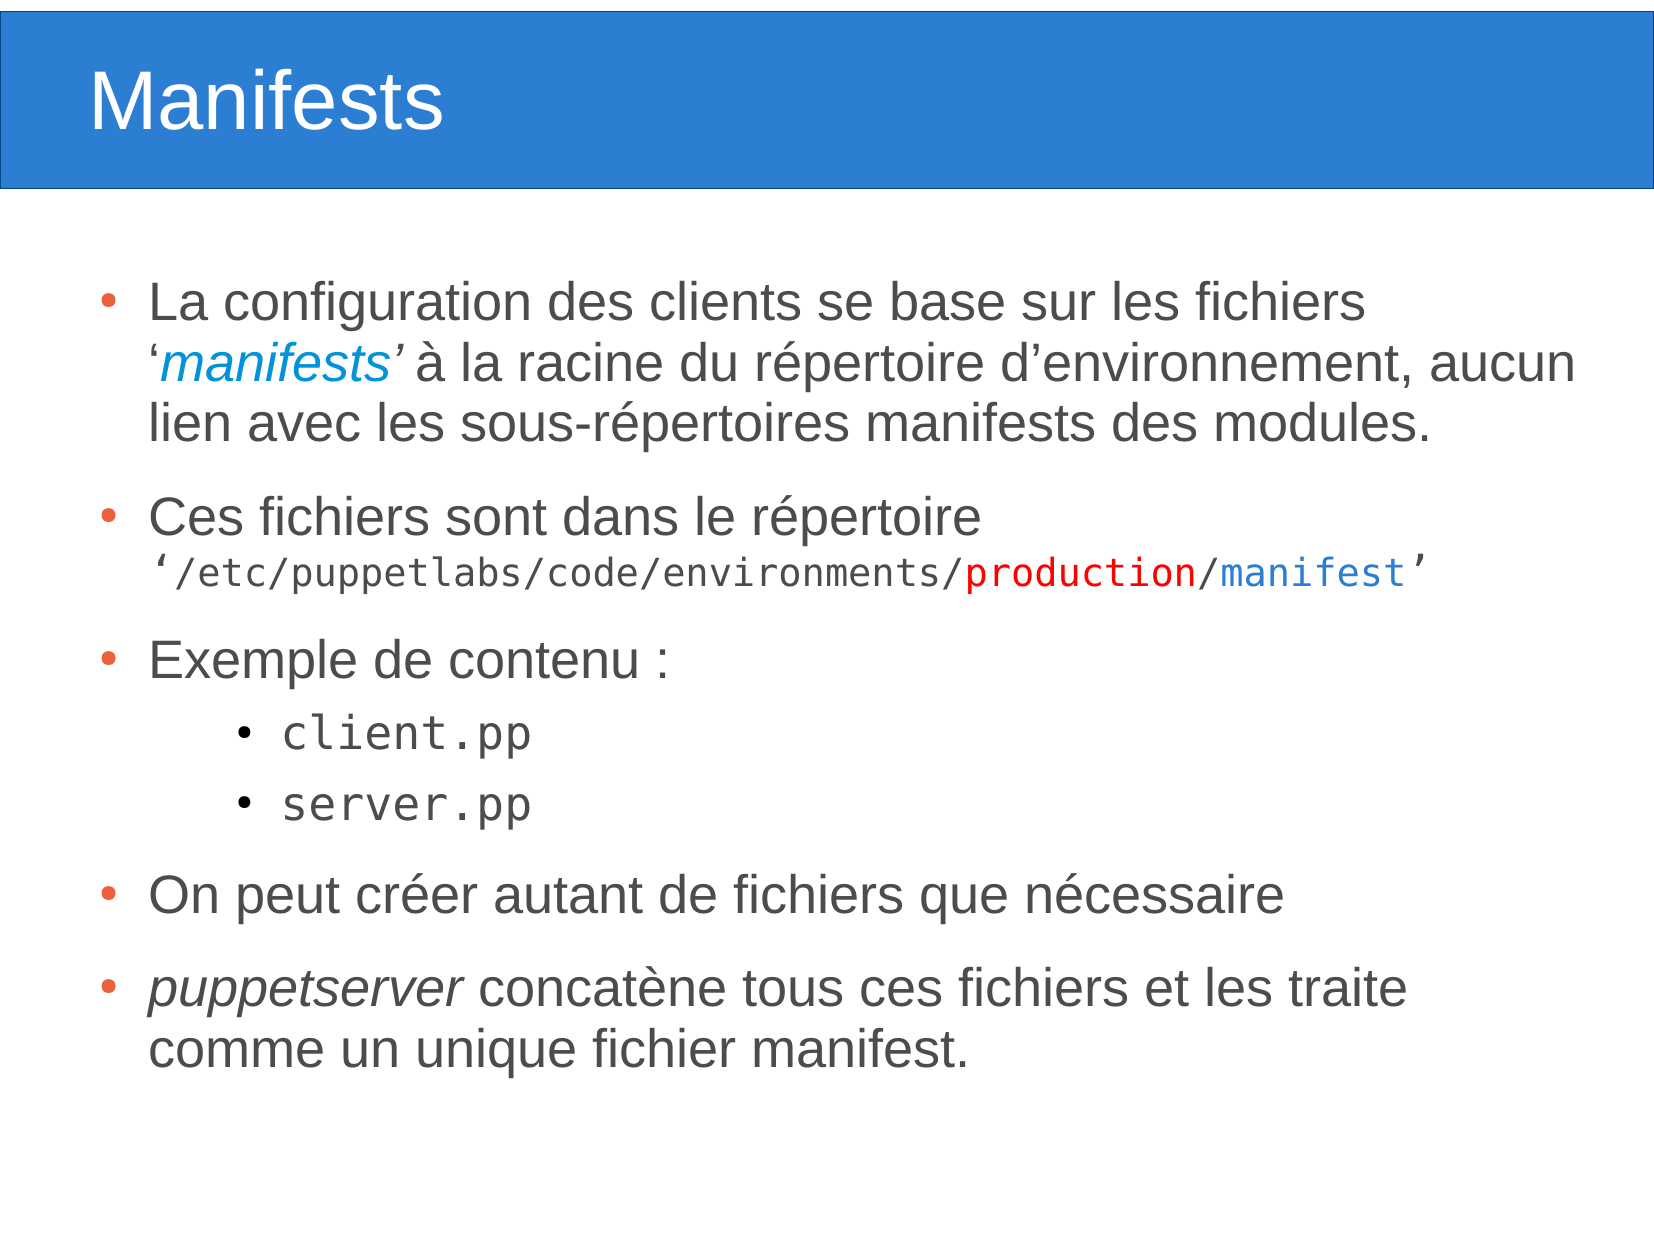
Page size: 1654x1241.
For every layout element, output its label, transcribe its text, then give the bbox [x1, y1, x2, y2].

list La configuration des clients se base sur les fichiers ‘manifests’ à la racine du répertoire d’environnement, aucun lien avec les sous-répertoires manifests des modules. Ces fichiers sont dans le répertoire ‘/etc/puppetlabs/code/environments/production/manifest’ Exemple de contenu : client.pp server.pp On peut créer autant de fichiers que nécessaire puppetserver concatène tous ces fichiers et les traite comme un unique fichier manifest. [82, 271, 1583, 1134]
title Manifests [0, 11, 1654, 189]
